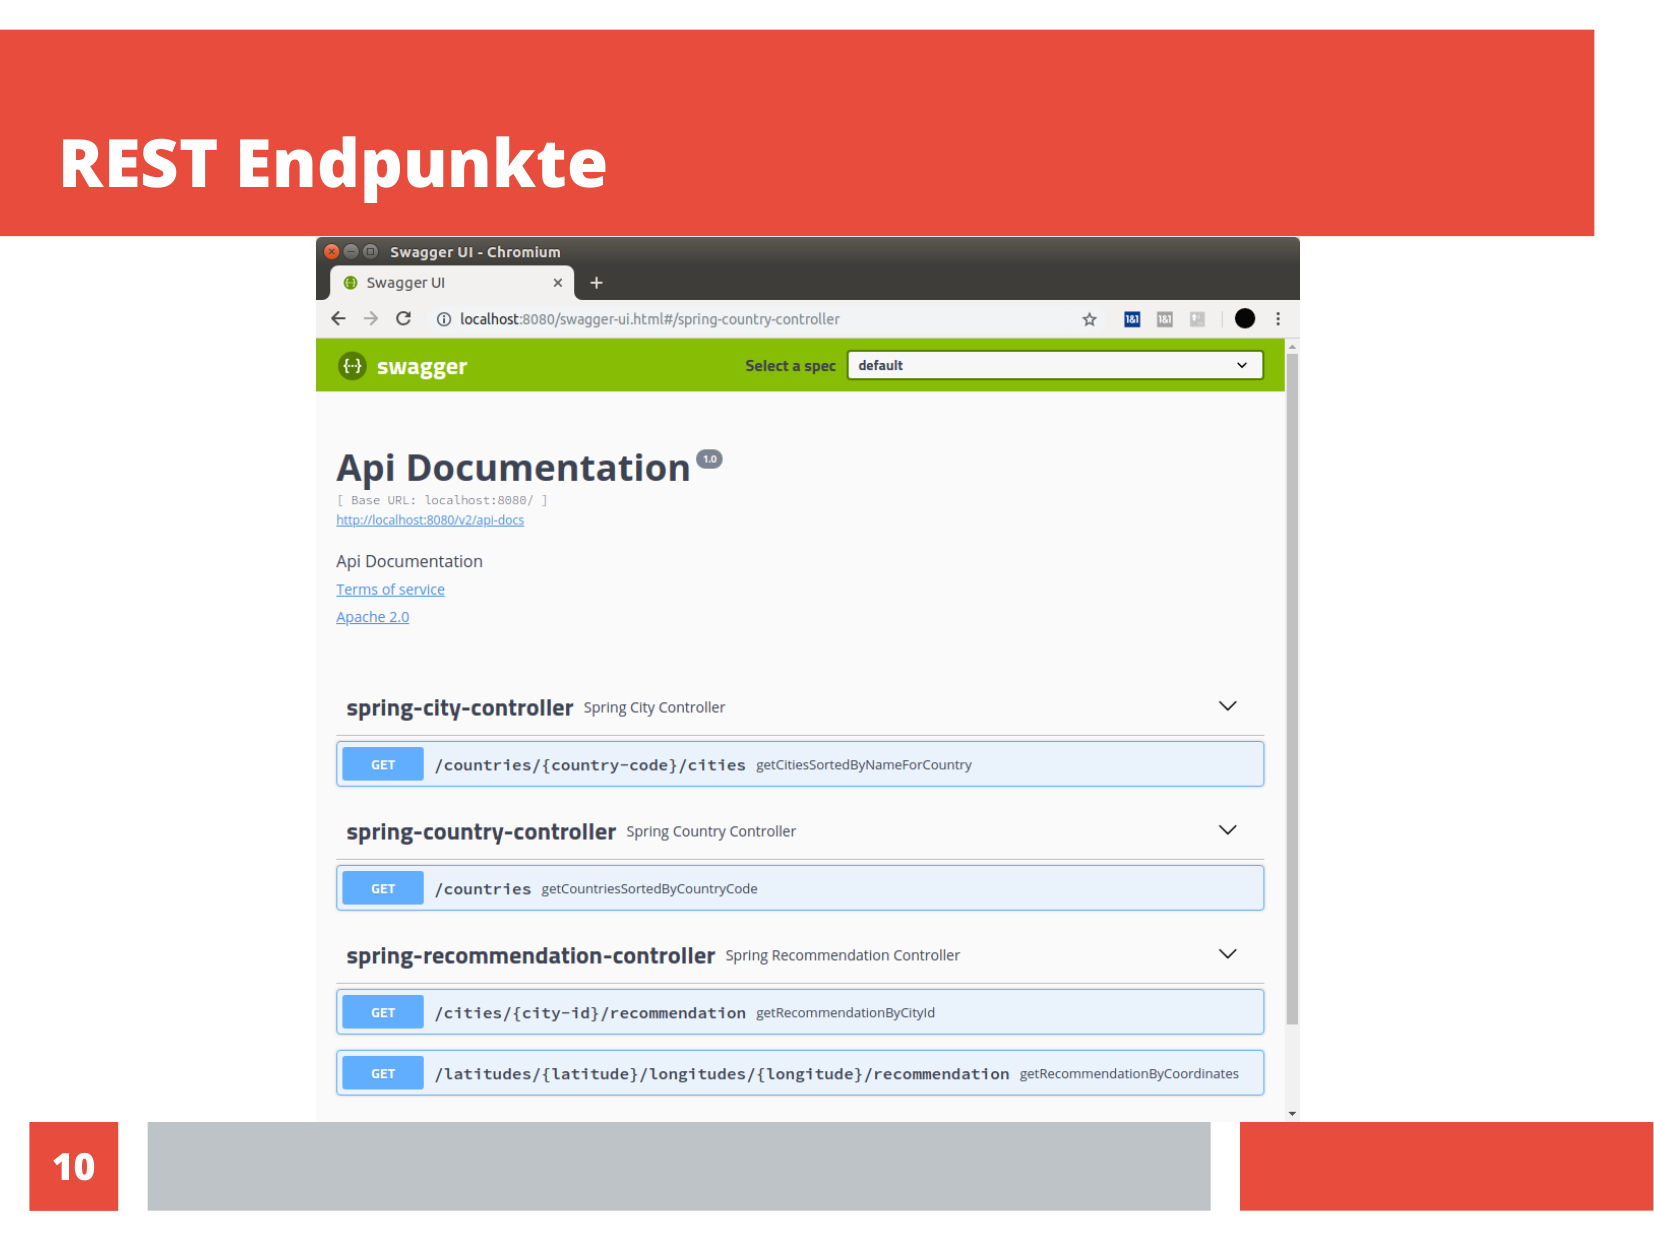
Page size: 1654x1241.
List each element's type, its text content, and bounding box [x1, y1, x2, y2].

picture [316, 237, 1300, 1122]
title REST Endpunkte [59, 59, 1595, 207]
